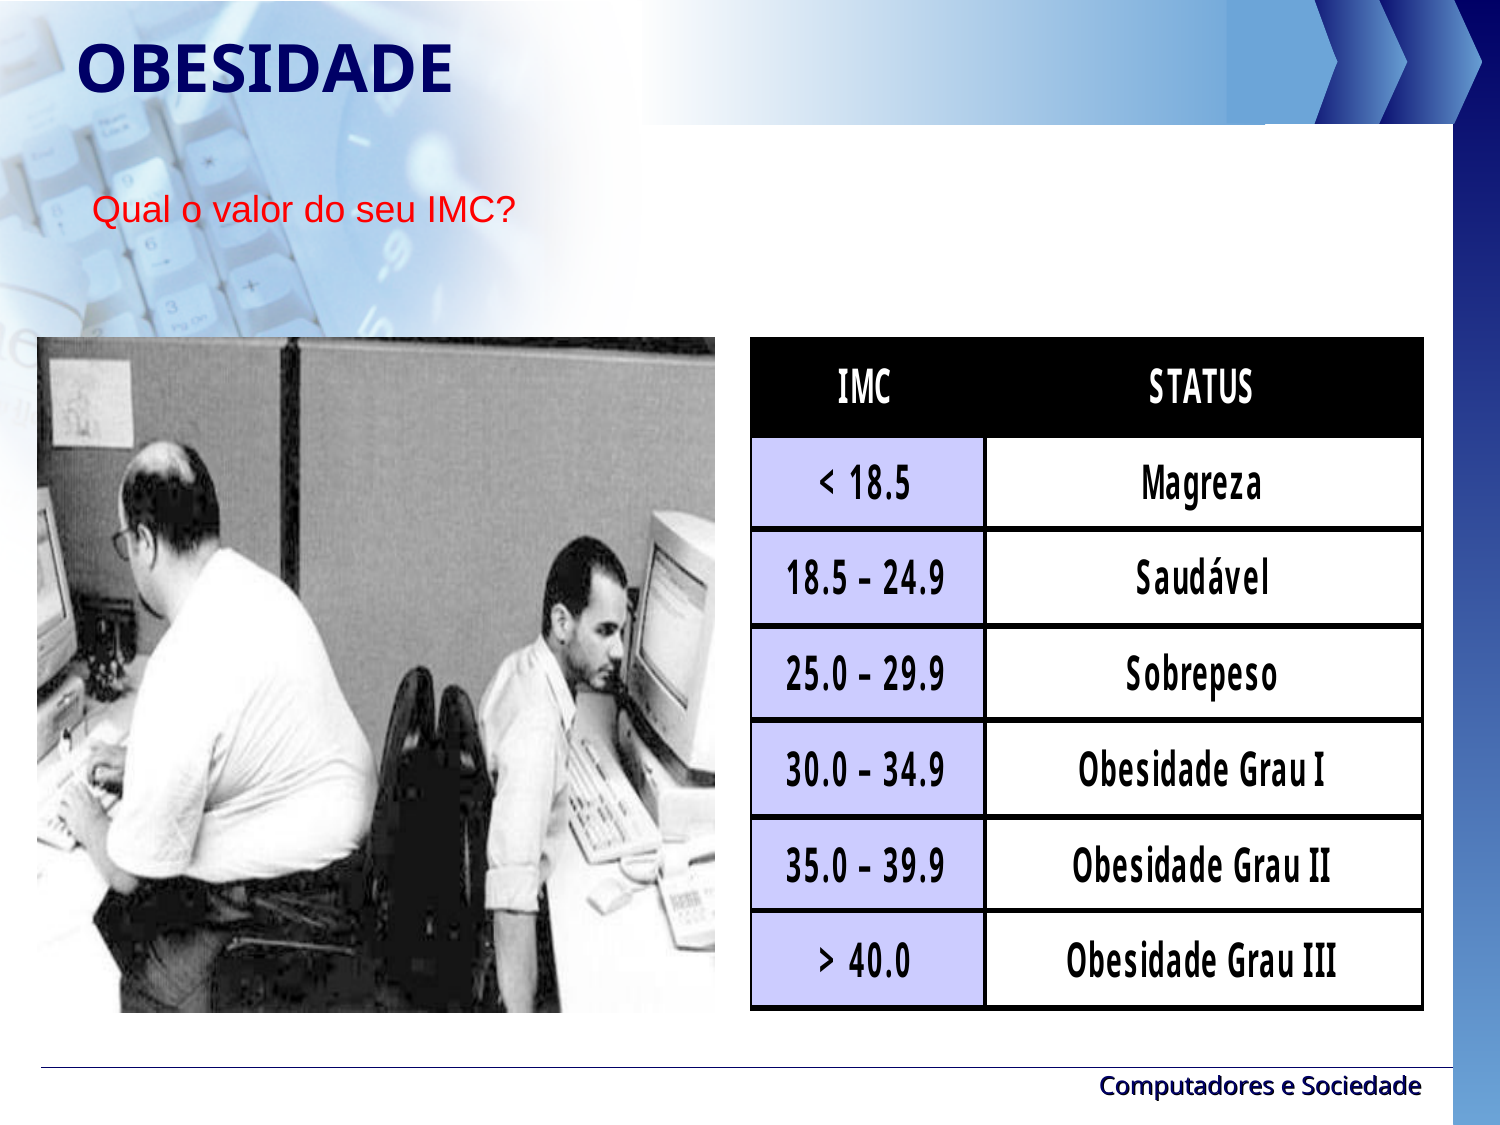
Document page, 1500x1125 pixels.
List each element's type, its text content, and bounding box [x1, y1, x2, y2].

list [748, 151, 1426, 1051]
chart [750, 337, 1426, 1013]
text_box Qual o valor do seu IMC? [77, 177, 644, 238]
title OBESIDADE [74, 0, 1300, 155]
picture [37, 337, 715, 1013]
